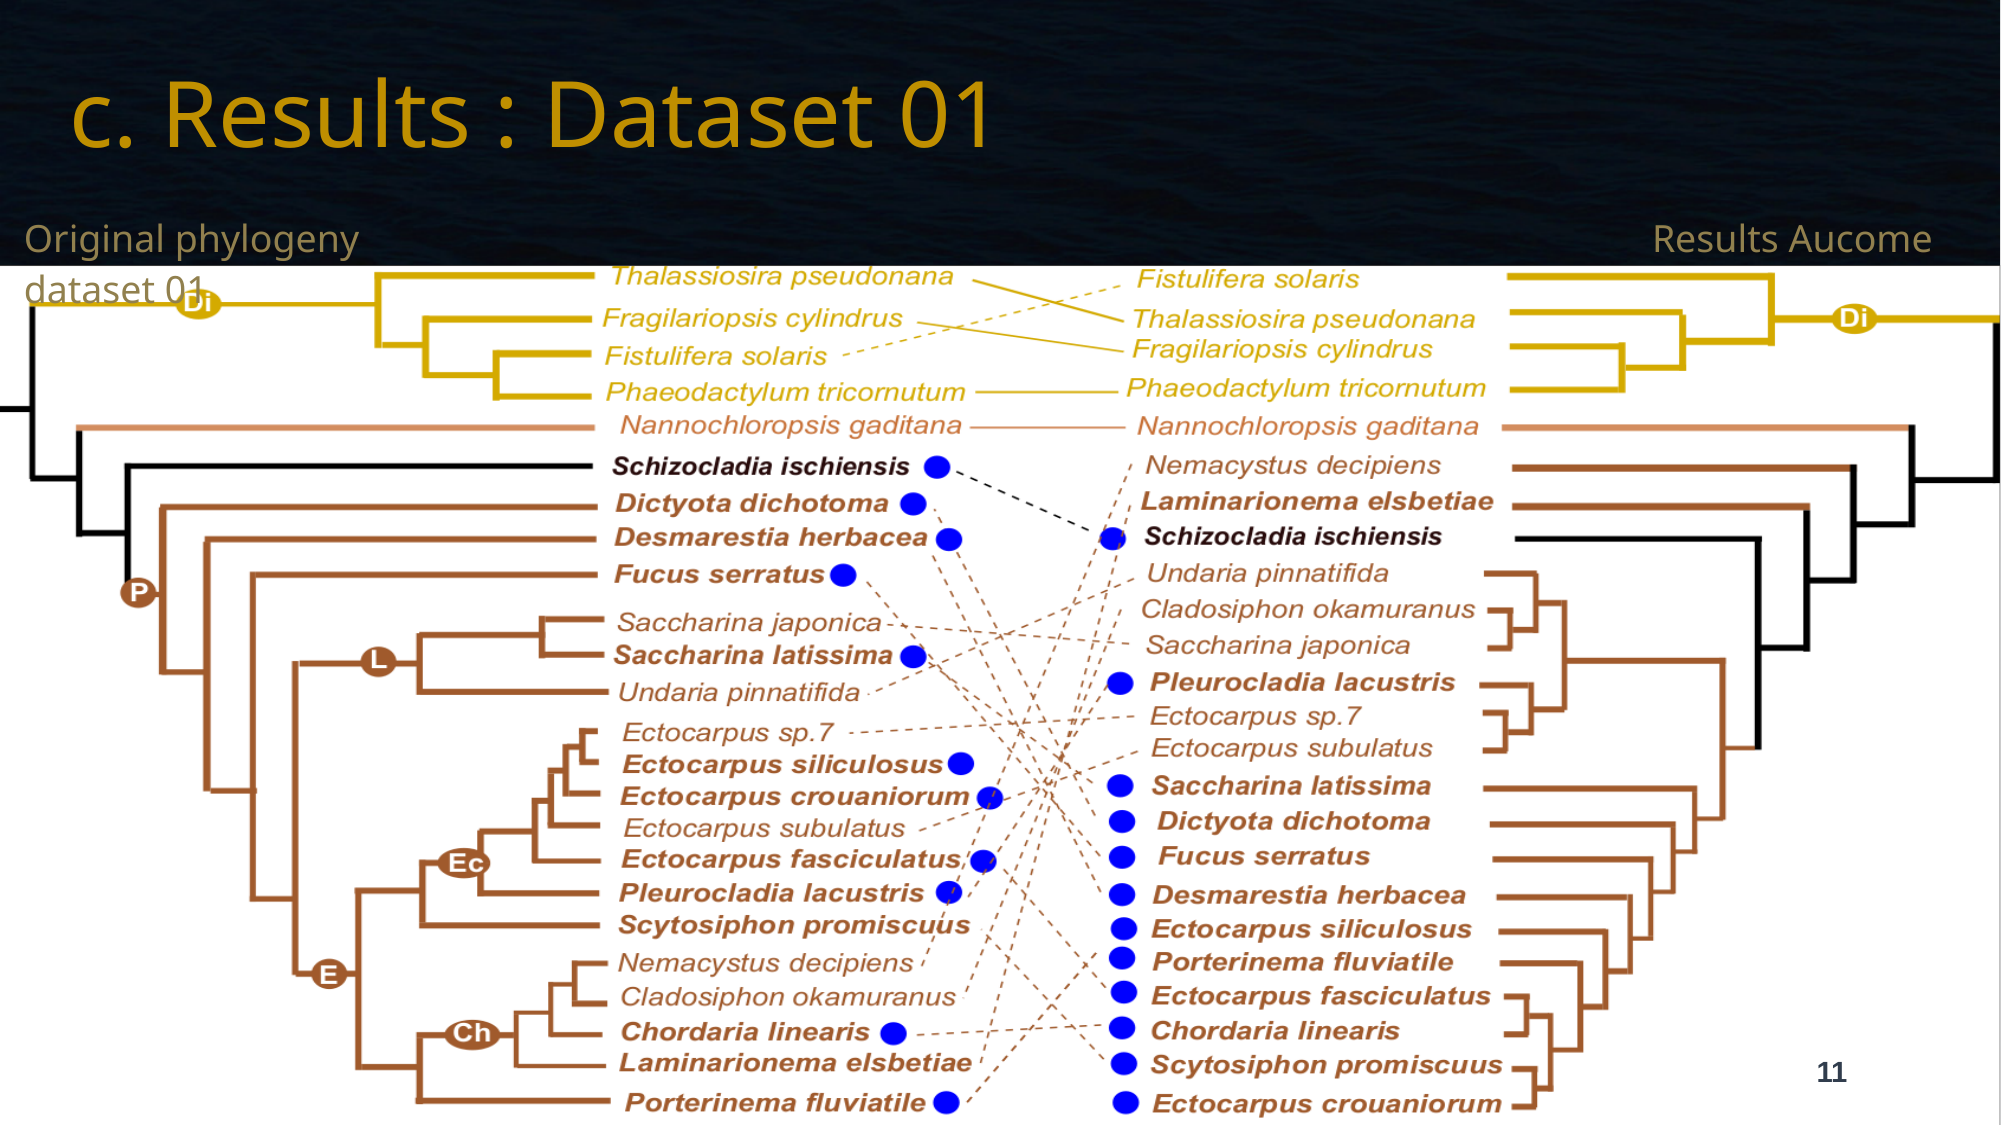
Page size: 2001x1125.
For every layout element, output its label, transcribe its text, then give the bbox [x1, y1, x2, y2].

slide_number 2 [1412, 1042, 1863, 1103]
picture [0, 0, 2001, 1125]
title c. Results : Dataset 01 [54, 58, 1780, 170]
text_box Original phylogeny Results Aucome dataset 01 [8, 205, 1987, 266]
